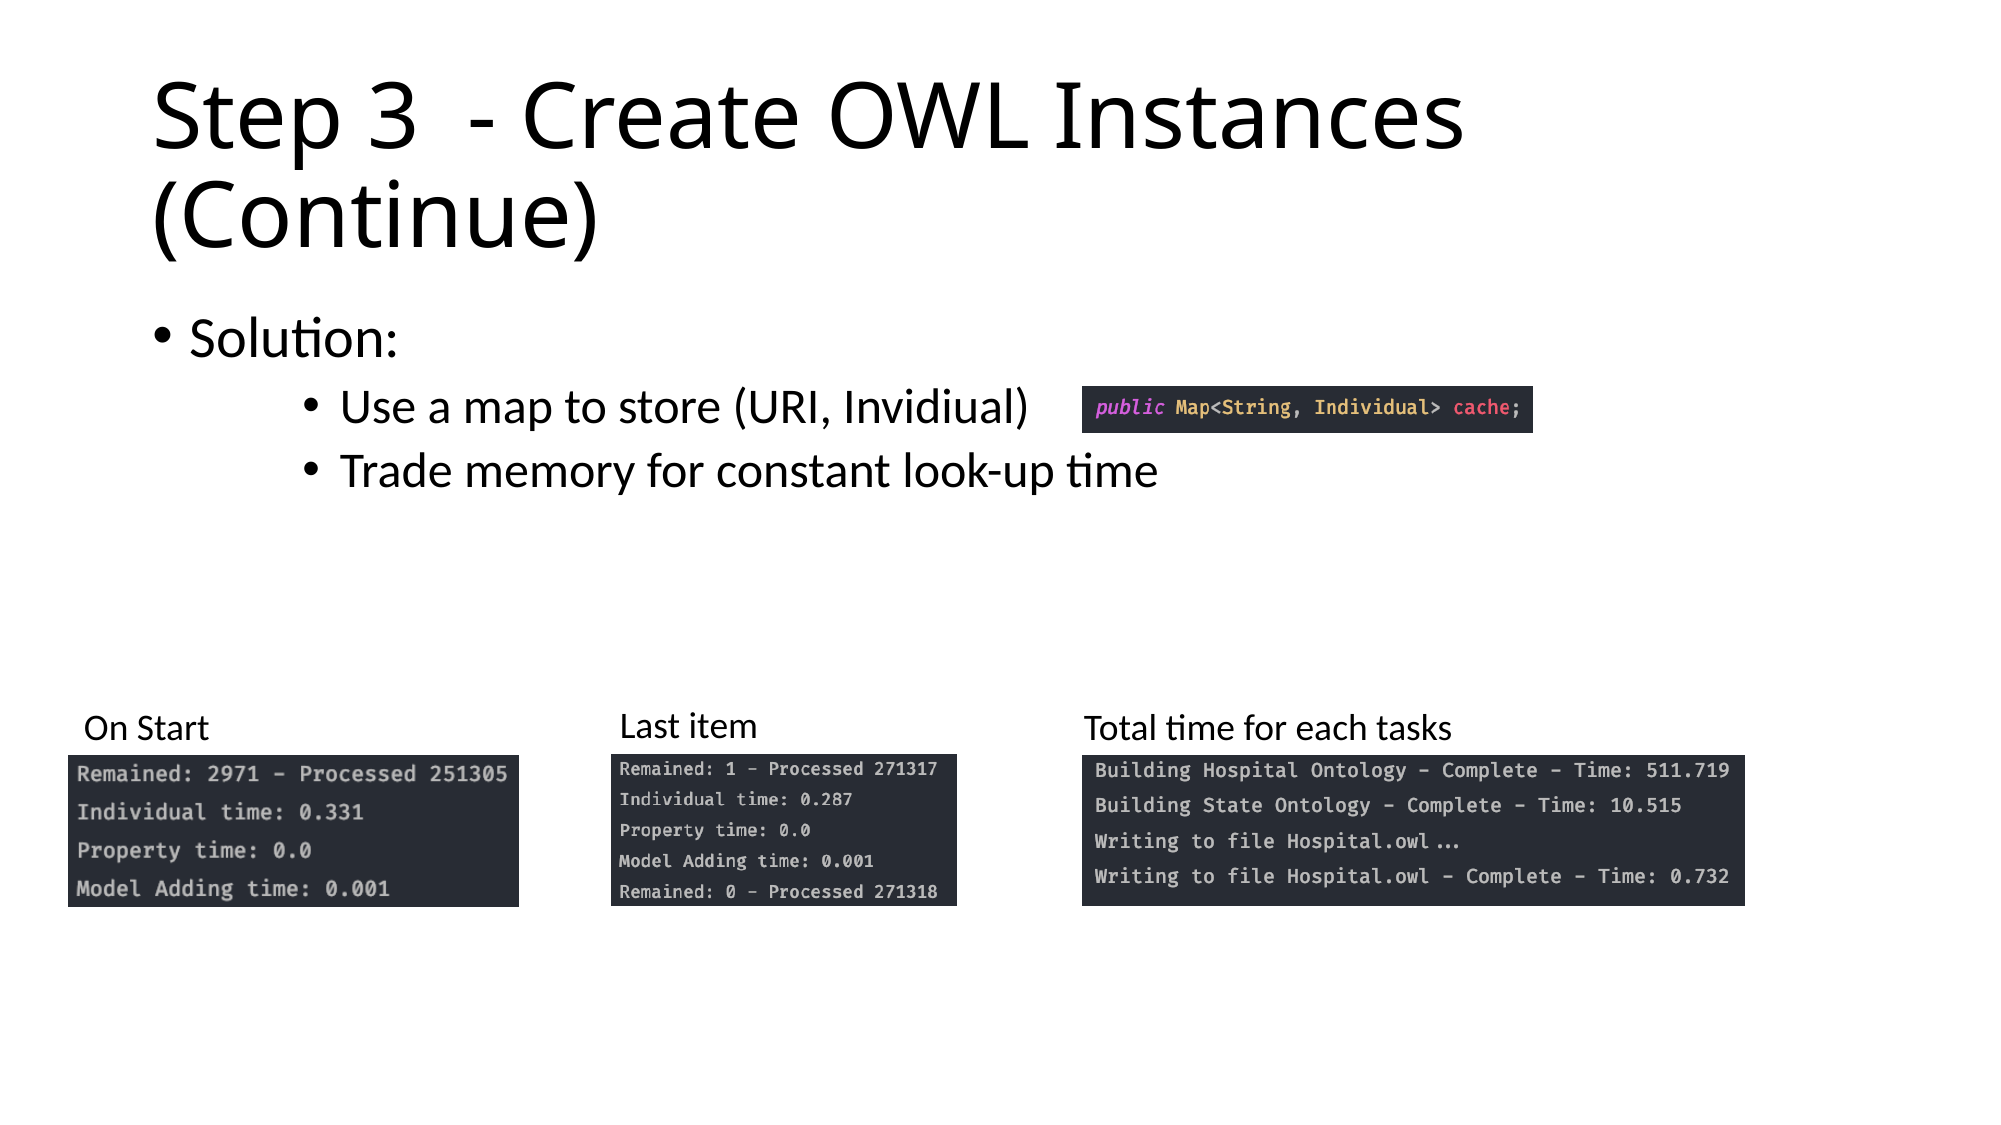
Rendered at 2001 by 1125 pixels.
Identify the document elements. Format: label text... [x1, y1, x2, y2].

picture [611, 755, 957, 906]
text_box On Start [68, 695, 519, 756]
picture [1082, 387, 1533, 433]
text_box Total time for each tasks [1068, 695, 1519, 756]
title Step 3 - Create OWL Instances (Continue) [137, 59, 1863, 278]
picture [1082, 755, 1745, 906]
text_box Last item [604, 693, 1055, 755]
list Solution: Use a map to store (URI, Invidiual) Trade memory for constant look-up time [137, 299, 1863, 1014]
picture [68, 756, 519, 907]
